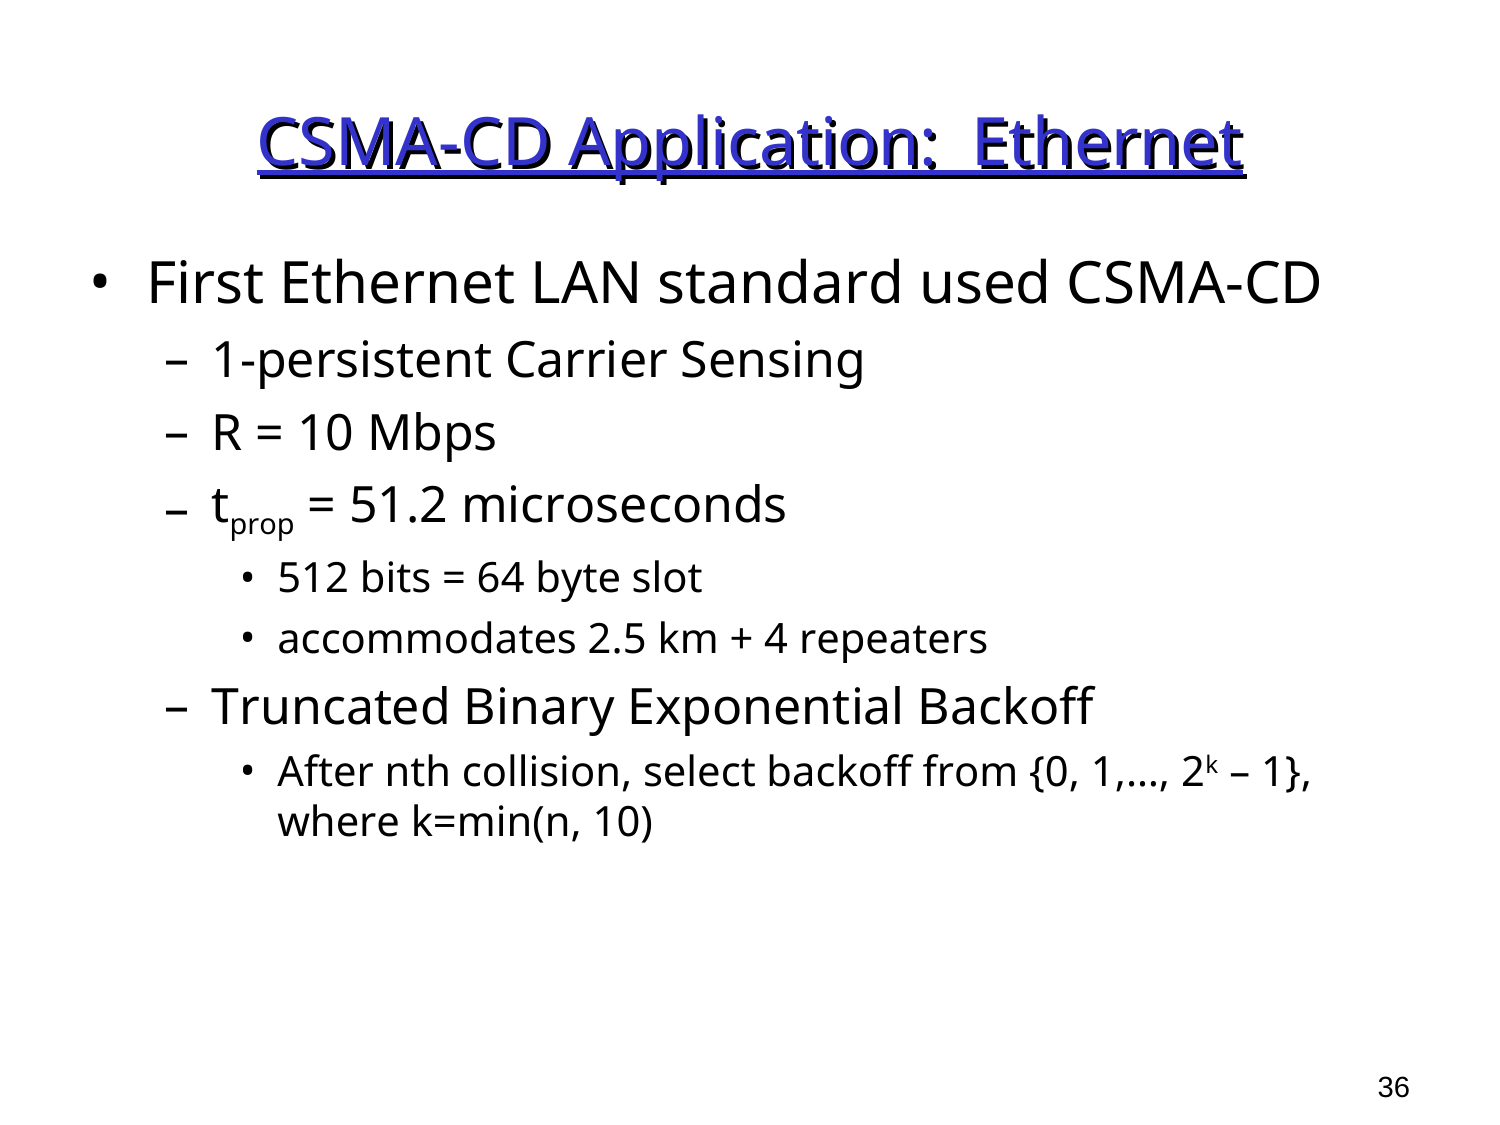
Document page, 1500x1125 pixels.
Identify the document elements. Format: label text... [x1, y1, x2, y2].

title CSMA-CD Application: Ethernet [75, 45, 1426, 233]
list First Ethernet LAN standard used CSMA-CD 1-persistent Carrier Sensing R = 10 Mbps tprop = 51.2 microseconds 512 bits = 64 byte slot accommodates 2.5 km + 4 repeaters Truncated Binary Exponential Backoff After nth collision, select backoff from {0, 1,…, 2k – 1}, where k=min(n, 10) [75, 237, 1426, 1073]
